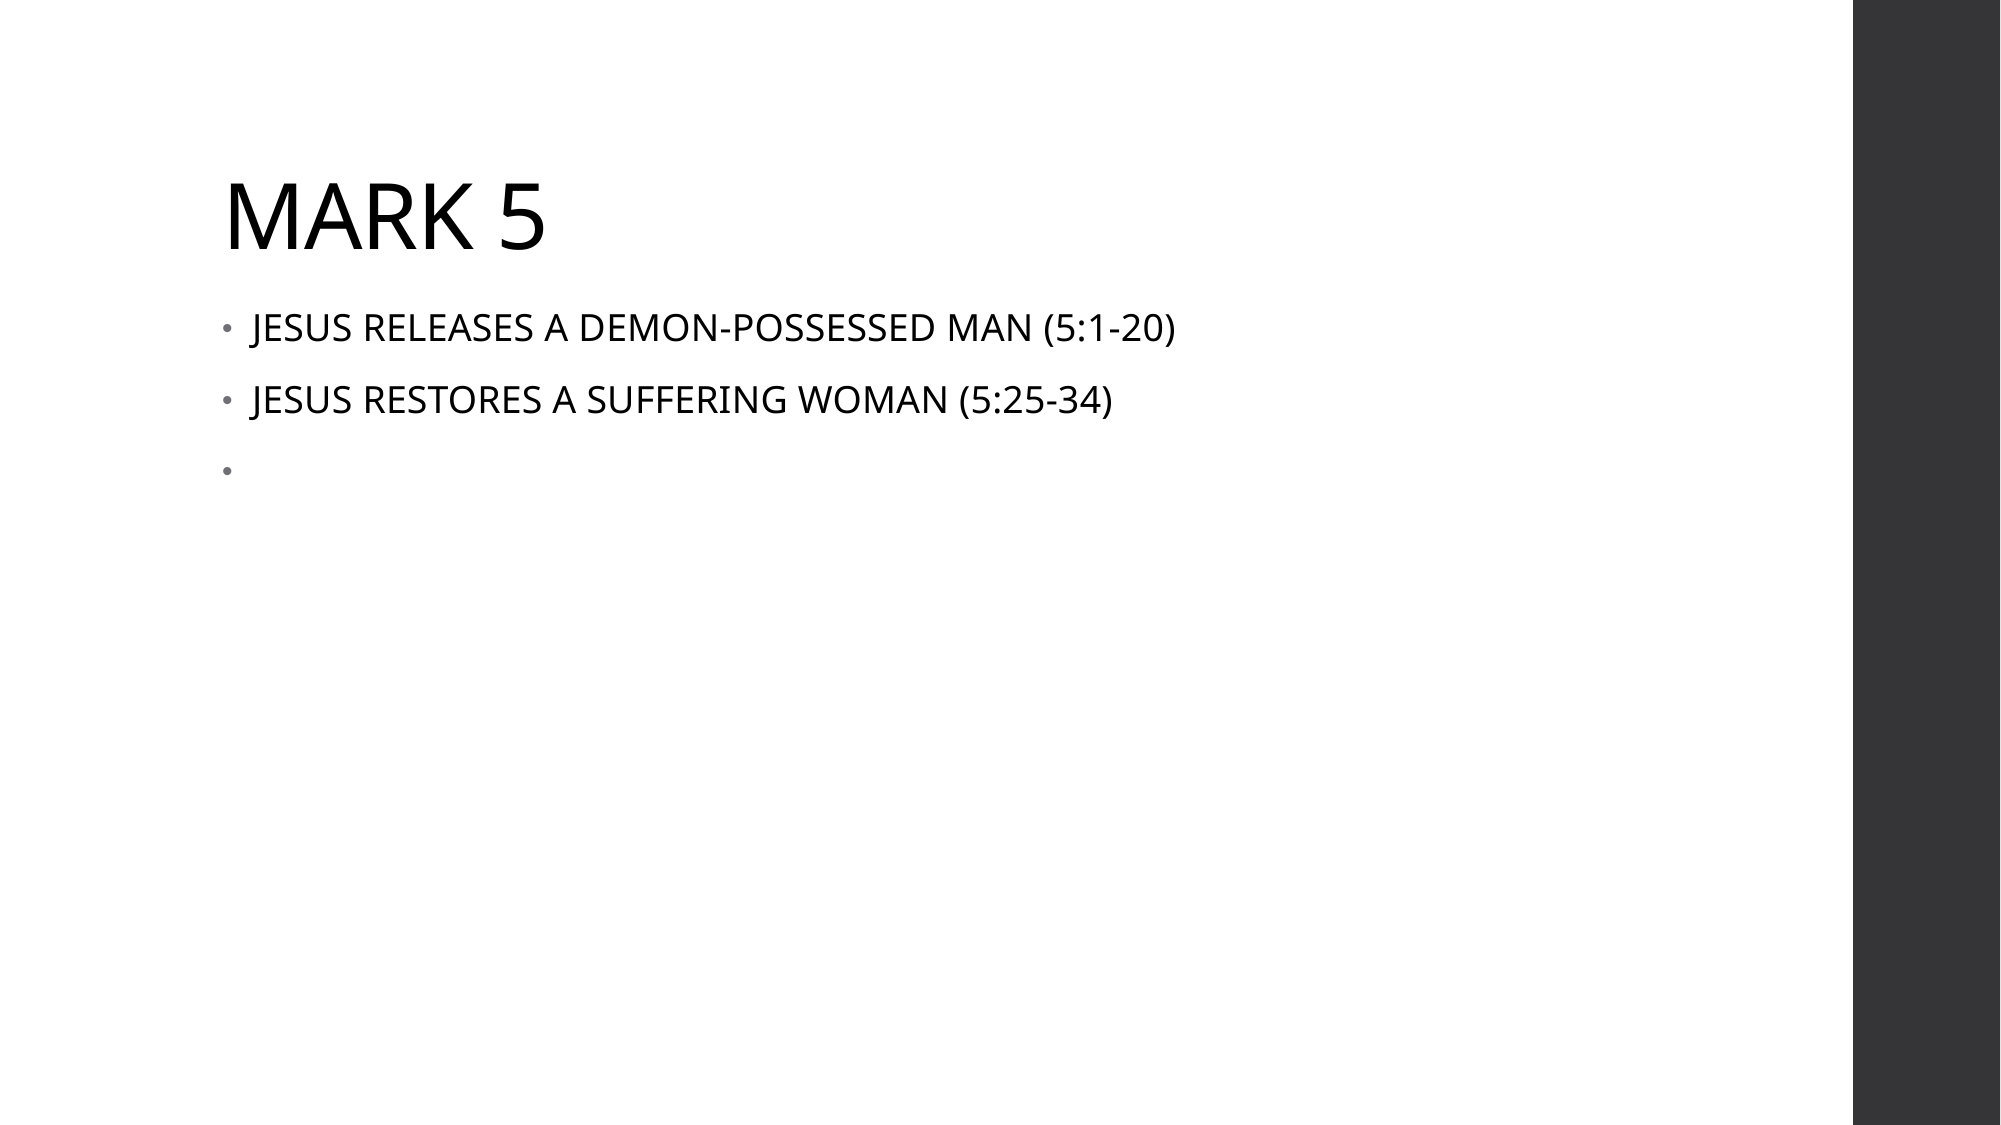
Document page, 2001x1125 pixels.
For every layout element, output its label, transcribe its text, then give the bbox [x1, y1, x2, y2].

list JESUS RELEASES A DEMON-POSSESSED MAN (5:1-20) JESUS RESTORES A SUFFERING WOMAN (5:25-34) [206, 299, 1617, 1014]
title MARK 5 [206, 60, 1797, 278]
